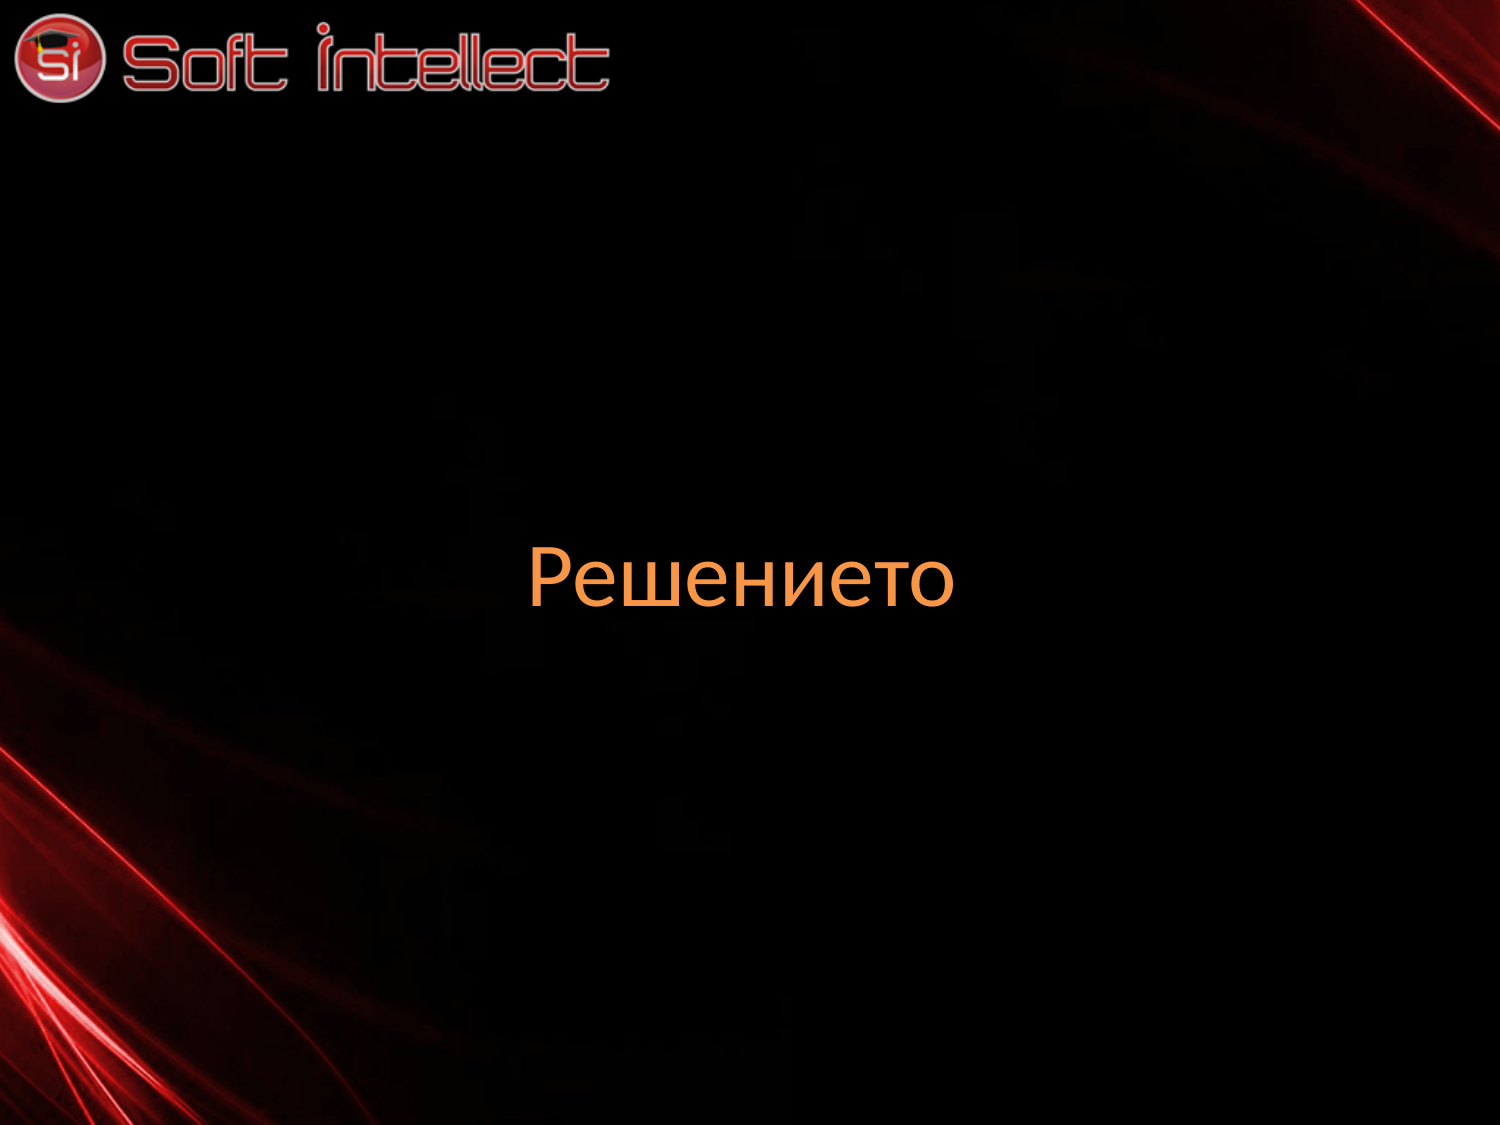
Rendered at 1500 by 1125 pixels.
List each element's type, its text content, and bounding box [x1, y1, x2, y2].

picture [0, 0, 1500, 1125]
text_box Решението [104, 449, 1379, 690]
